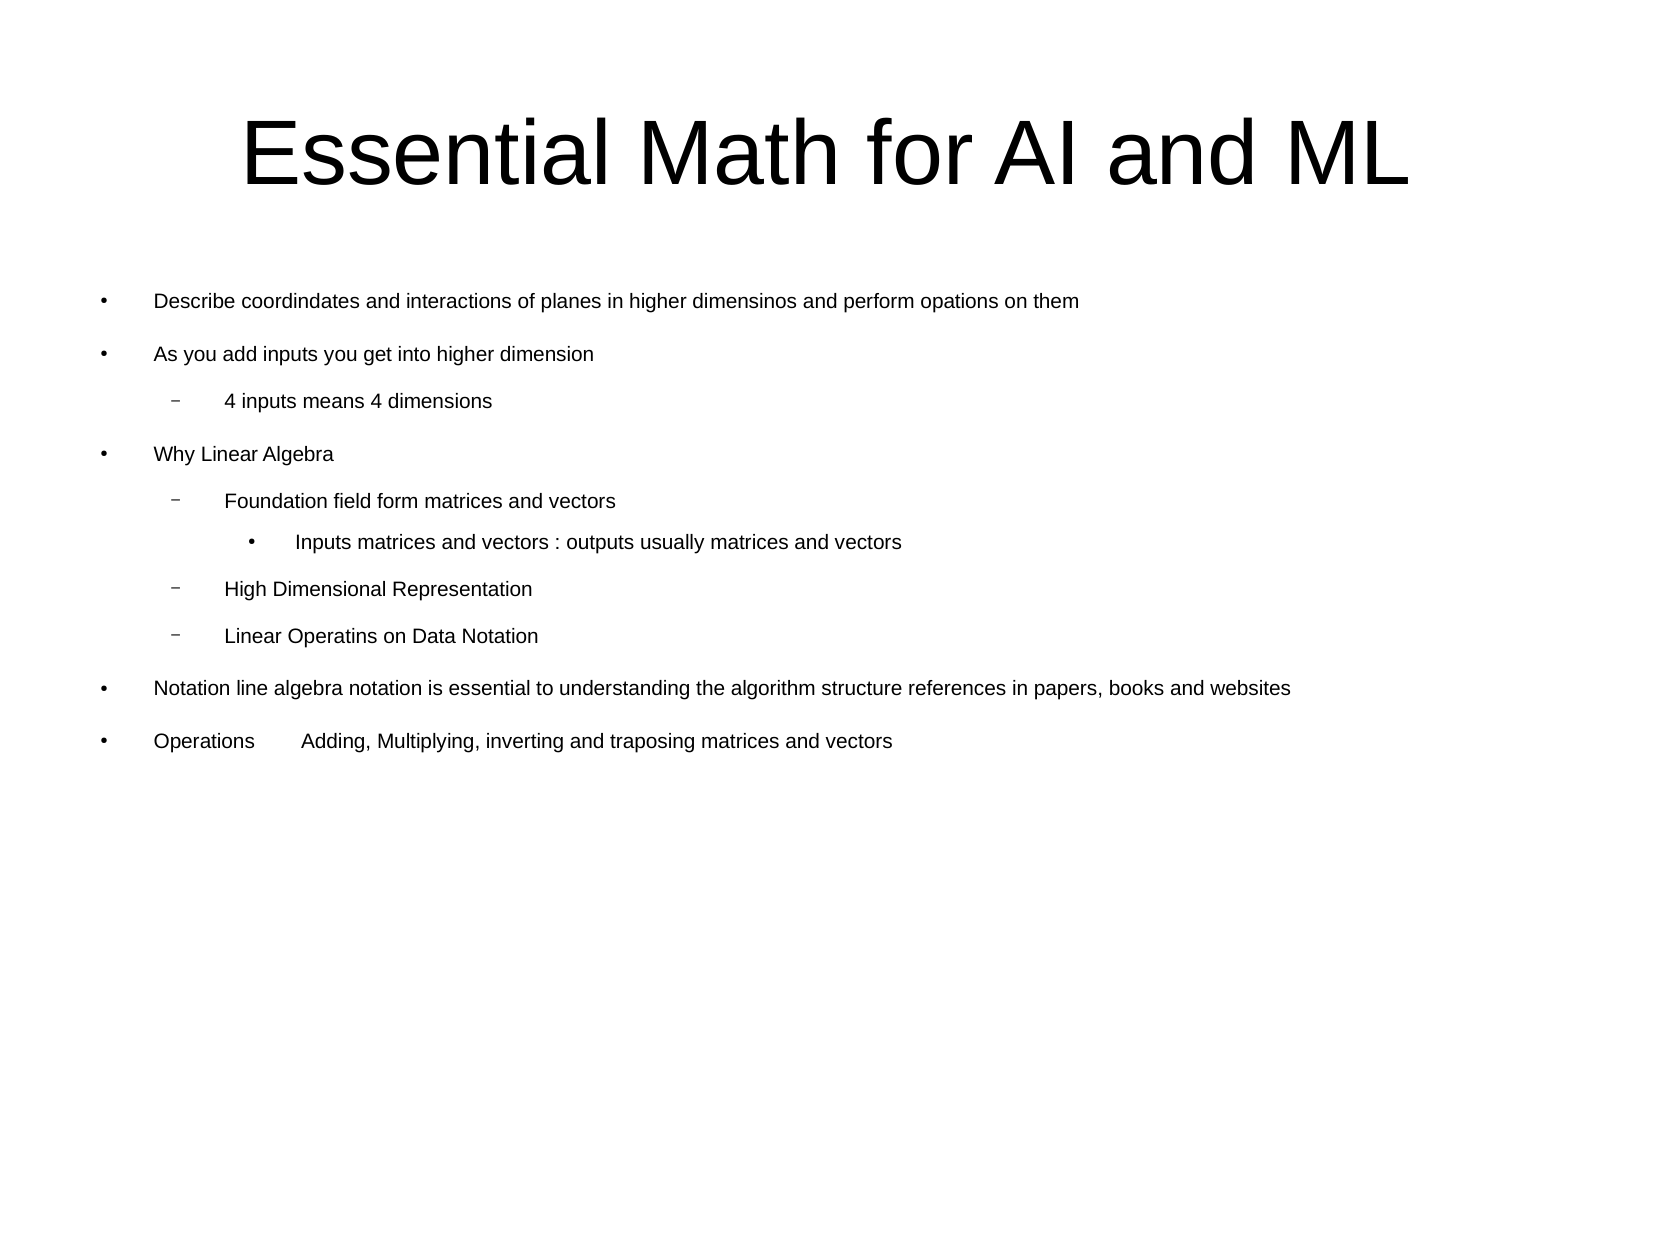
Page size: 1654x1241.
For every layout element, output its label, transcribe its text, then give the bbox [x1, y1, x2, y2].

list Describe coordindates and interactions of planes in higher dimensinos and perform opations on them As you add inputs you get into higher dimension 4 inputs means 4 dimensions Why Linear Algebra Foundation field form matrices and vectors Inputs matrices and vectors : outputs usually matrices and vectors High Dimensional Representation Linear Operatins on Data Notation Notation line algebra notation is essential to understanding the algorithm structure references in papers, books and websites Operations Adding, Multiplying, inverting and traposing matrices and vectors [82, 290, 1571, 1217]
title Essential Math for AI and ML [82, 49, 1571, 257]
